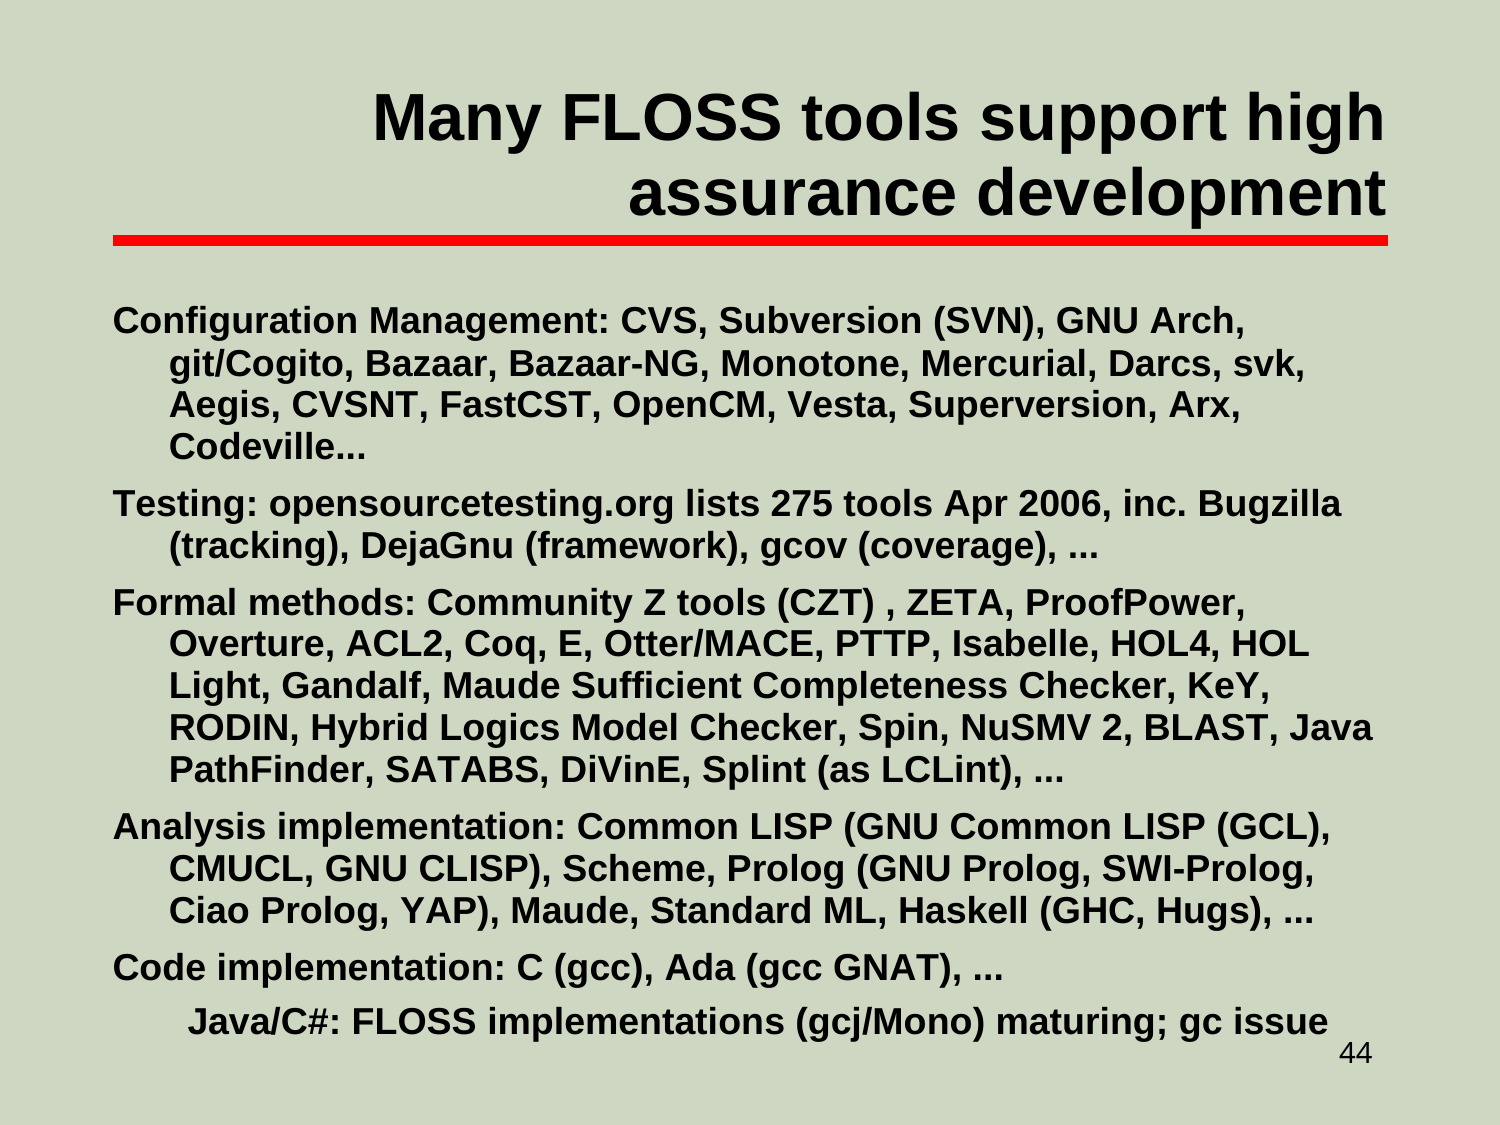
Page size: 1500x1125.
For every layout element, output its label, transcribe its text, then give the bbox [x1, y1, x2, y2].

list Configuration Management: CVS, Subversion (SVN), GNU Arch, git/Cogito, Bazaar, Bazaar-NG, Monotone, Mercurial, Darcs, svk, Aegis, CVSNT, FastCST, OpenCM, Vesta, Superversion, Arx, Codeville... Testing: opensourcetesting.org lists 275 tools Apr 2006, inc. Bugzilla (tracking), DejaGnu (framework), gcov (coverage), ... Formal methods: Community Z tools (CZT) , ZETA, ProofPower, Overture, ACL2, Coq, E, Otter/MACE, PTTP, Isabelle, HOL4, HOL Light, Gandalf, Maude Sufficient Completeness Checker, KeY, RODIN, Hybrid Logics Model Checker, Spin, NuSMV 2, BLAST, Java PathFinder, SATABS, DiVinE, Splint (as LCLint), ... Analysis implementation: Common LISP (GNU Common LISP (GCL), CMUCL, GNU CLISP), Scheme, Prolog (GNU Prolog, SWI-Prolog, Ciao Prolog, YAP), Maude, Standard ML, Haskell (GHC, Hugs), ... Code implementation: C (gcc), Ada (gcc GNAT), ... Java/C#: FLOSS implementations (gcj/Mono) maturing; gc issue [112, 299, 1388, 1111]
title Many FLOSS tools support high assurance development [337, 79, 1388, 230]
